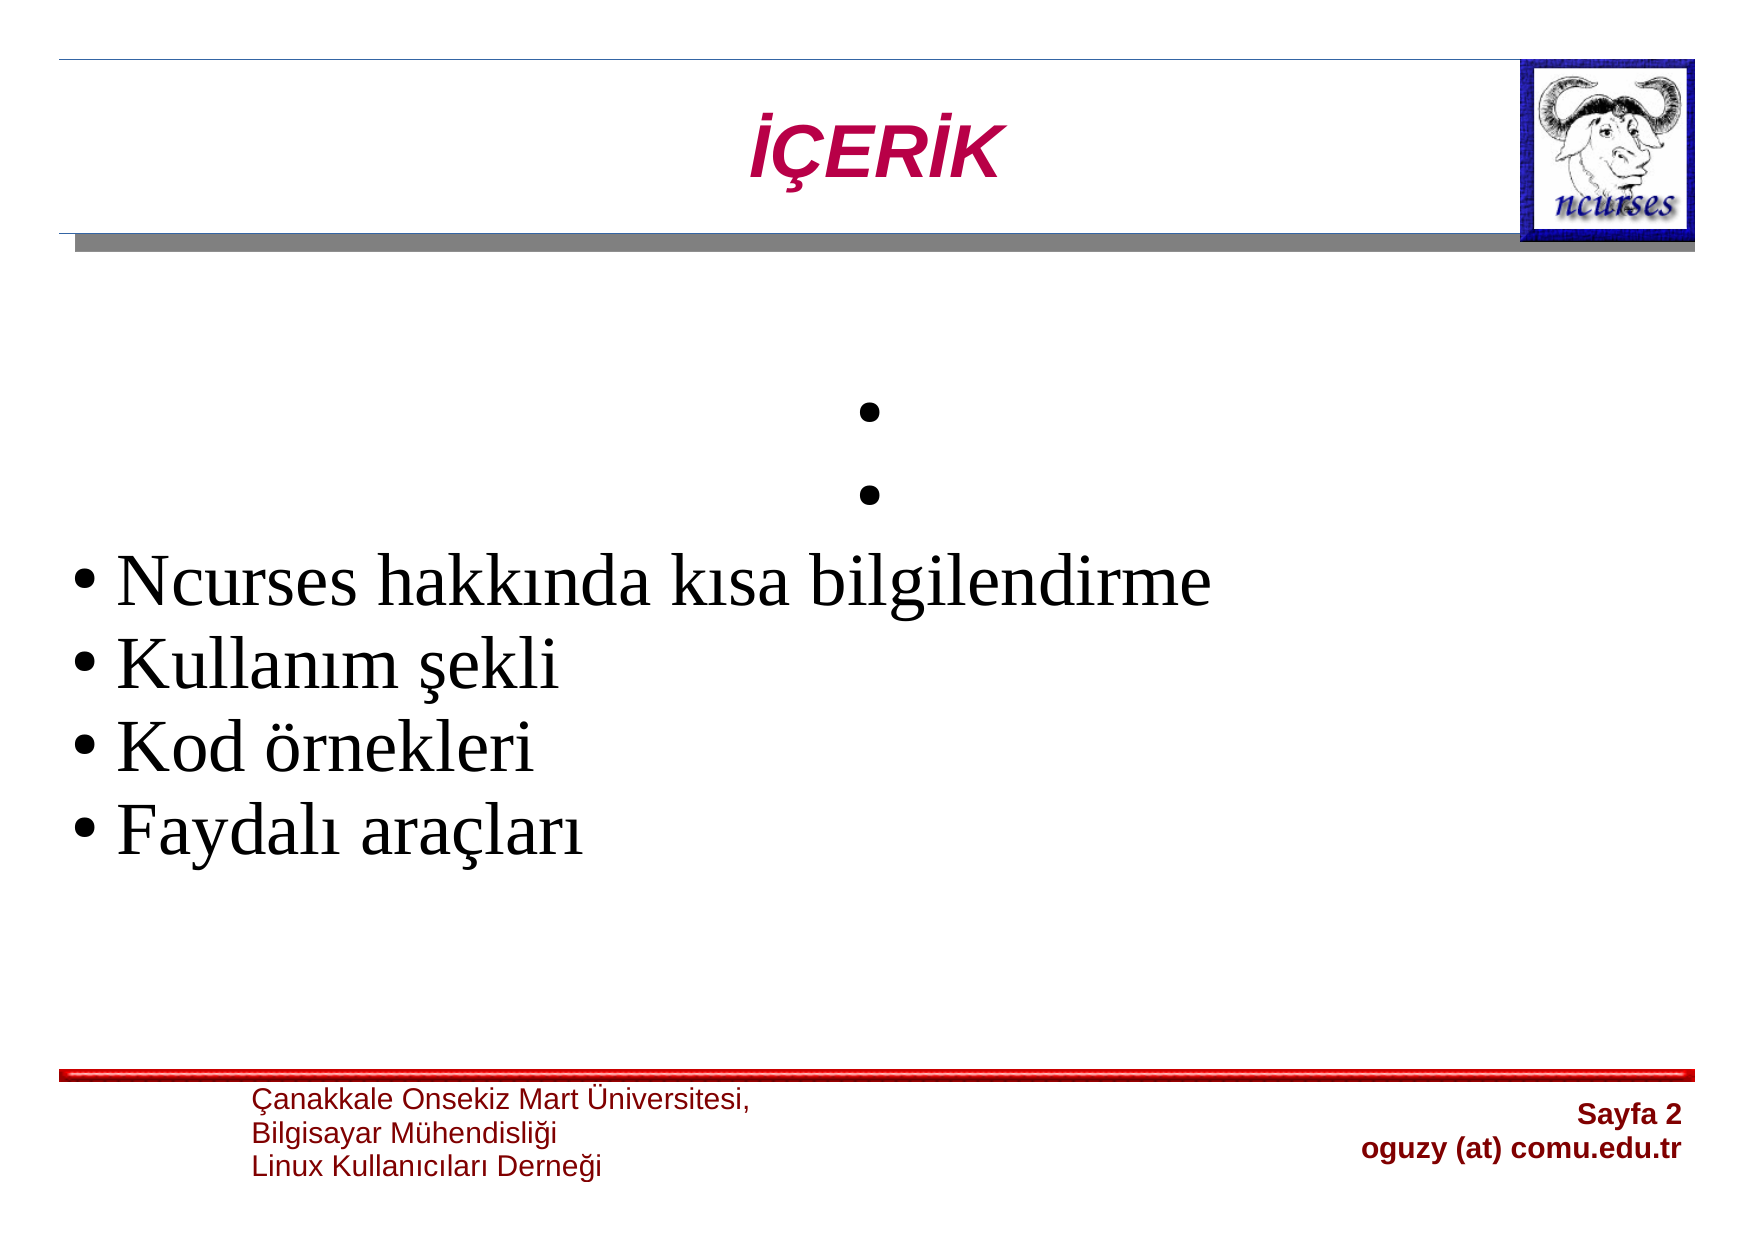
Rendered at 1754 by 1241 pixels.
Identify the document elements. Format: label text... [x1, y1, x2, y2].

subtitle Ncurses hakkında kısa bilgilendirme Kullanım şekli Kod örnekleri Faydalı araçları [71, 272, 1695, 1055]
picture [59, 1069, 1695, 1082]
title İÇERİK [59, 59, 1695, 244]
